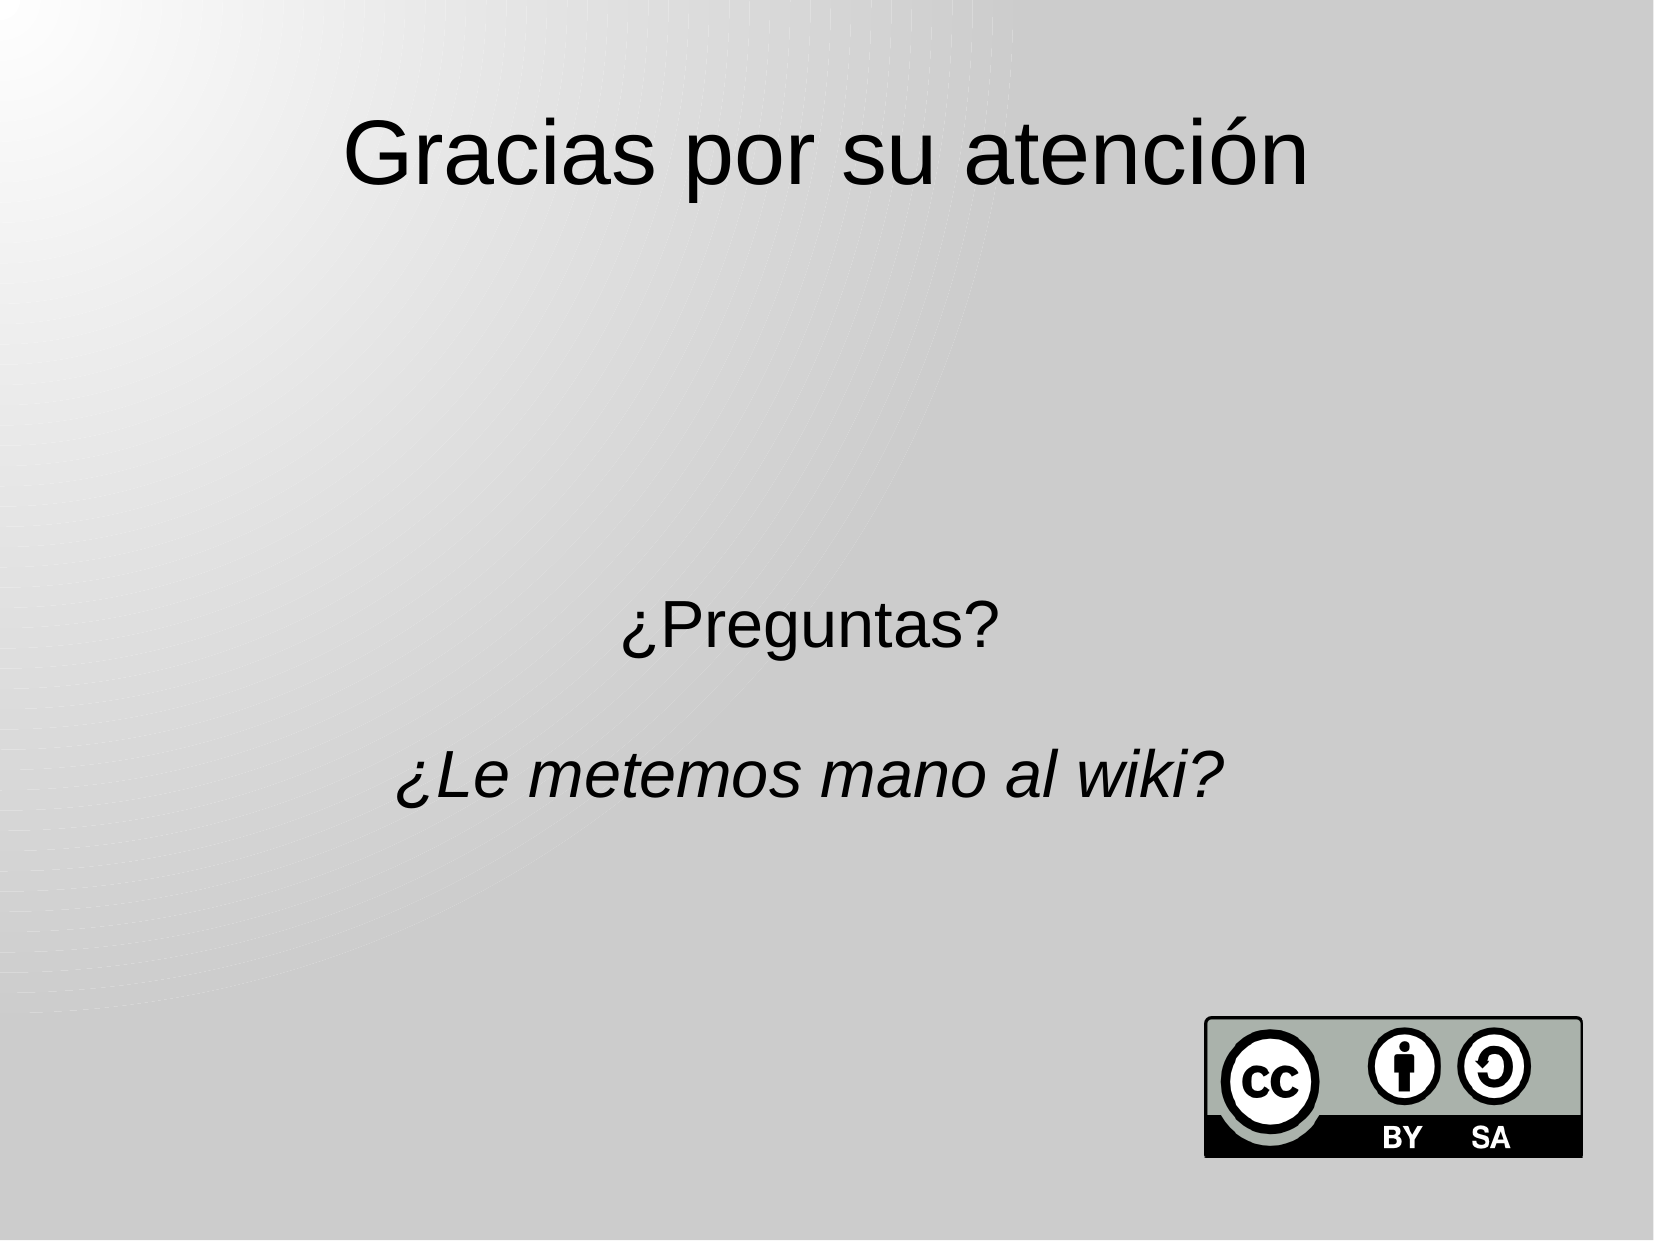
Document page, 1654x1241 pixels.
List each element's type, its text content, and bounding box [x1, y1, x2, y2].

title Gracias por su atención [82, 49, 1571, 257]
picture [1204, 1016, 1583, 1158]
subtitle ¿Preguntas? ¿Le metemos mano al wiki? [82, 290, 1538, 1109]
